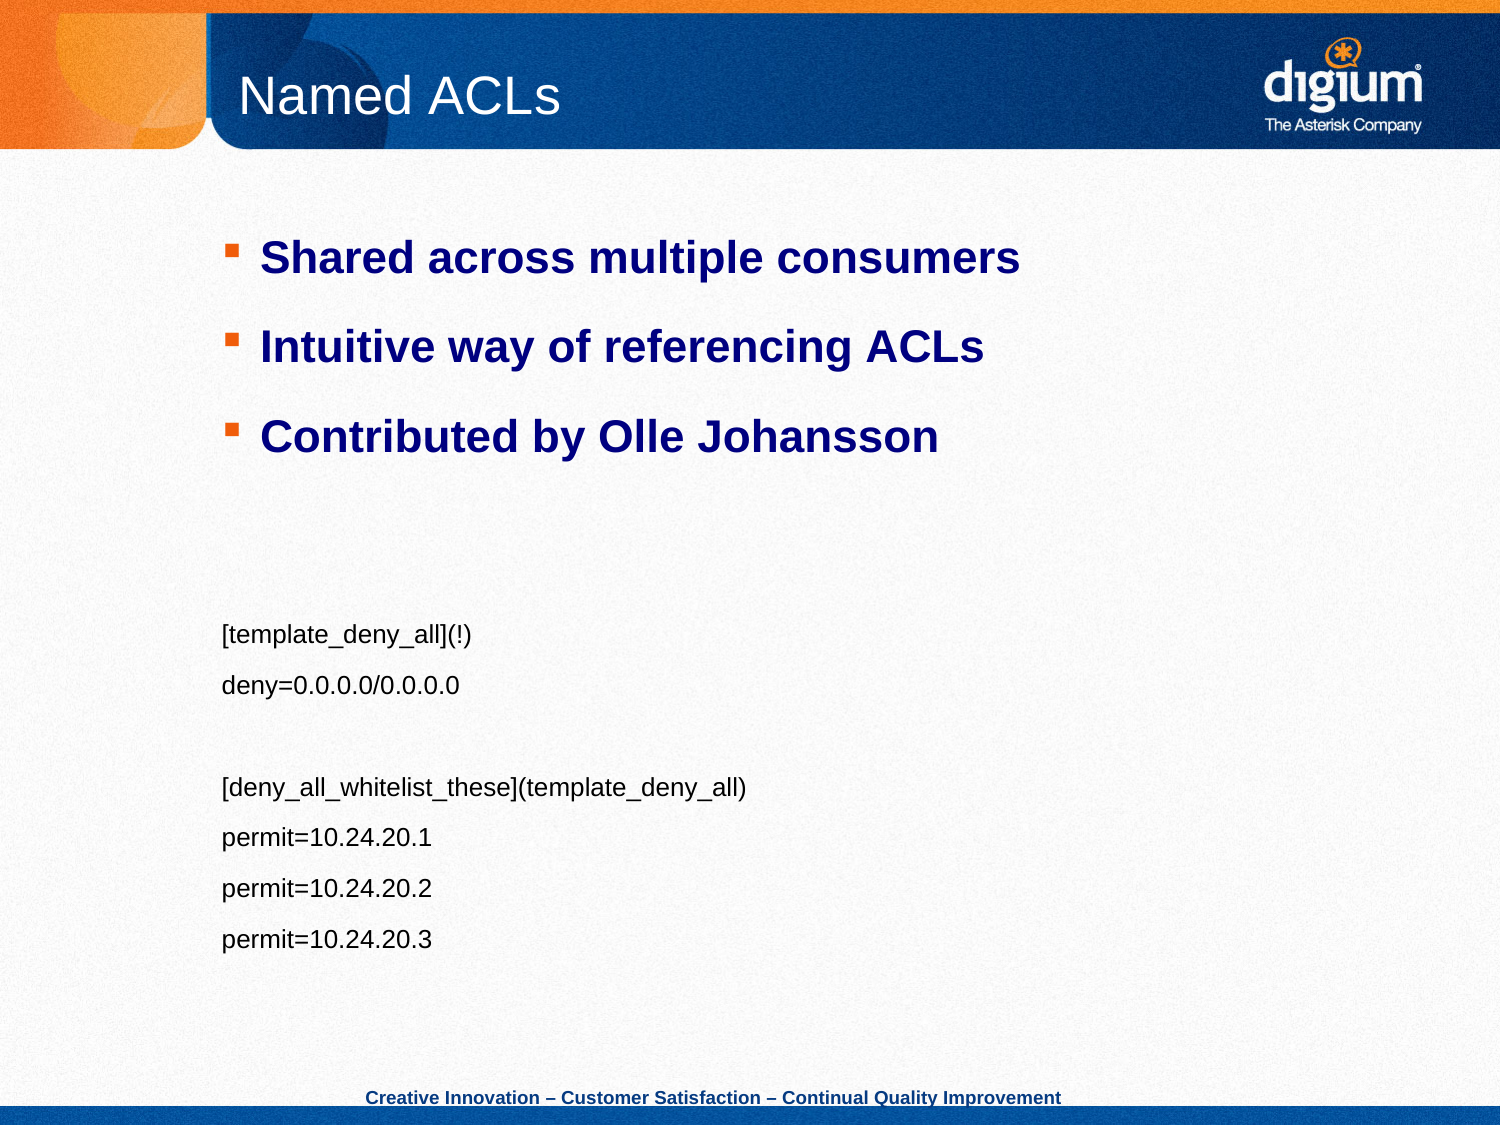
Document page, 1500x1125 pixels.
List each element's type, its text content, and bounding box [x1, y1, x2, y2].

list [template_deny_all](!) deny=0.0.0.0/0.0.0.0 [deny_all_whitelist_these](template_deny_all) permit=10.24.20.1 permit=10.24.20.2 permit=10.24.20.3 [206, 612, 1301, 967]
picture [0, 0, 1500, 1125]
list Shared across multiple consumers Intuitive way of referencing ACLs Contributed by Olle Johansson [206, 224, 1301, 579]
title Named ACLs [238, 27, 1243, 127]
